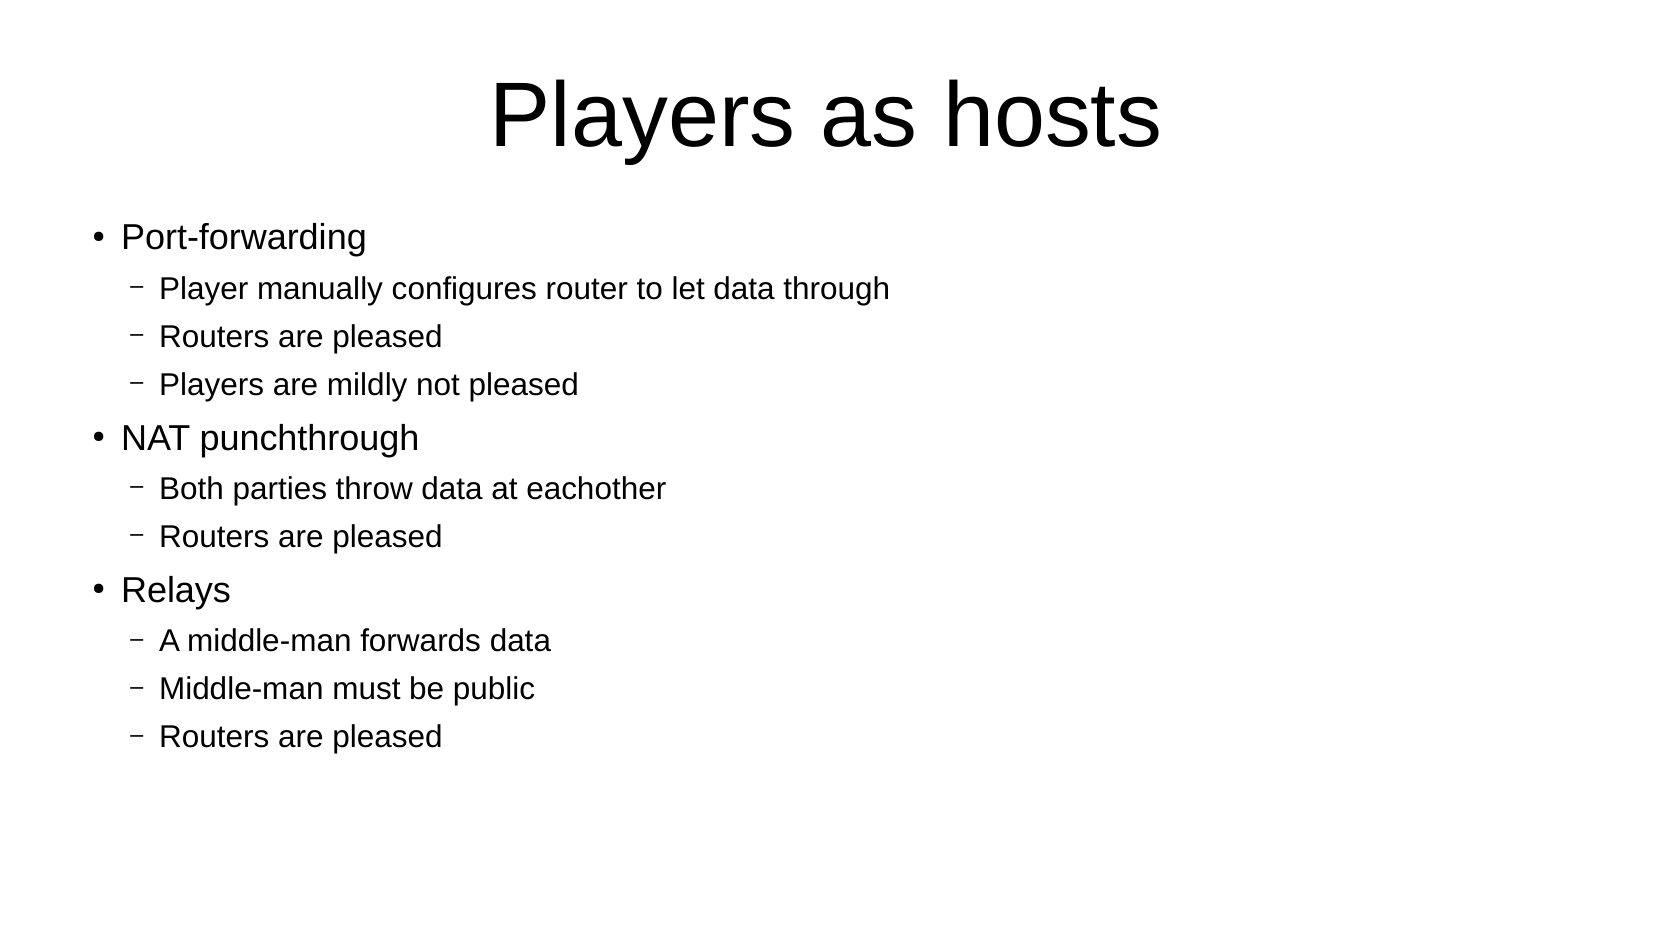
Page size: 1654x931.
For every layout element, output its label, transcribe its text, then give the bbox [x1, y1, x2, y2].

title Players as hosts [82, 37, 1571, 193]
list Port-forwarding Player manually configures router to let data through Routers are pleased Players are mildly not pleased NAT punchthrough Both parties throw data at eachother Routers are pleased Relays A middle-man forwards data Middle-man must be public Routers are pleased [82, 217, 1571, 758]
